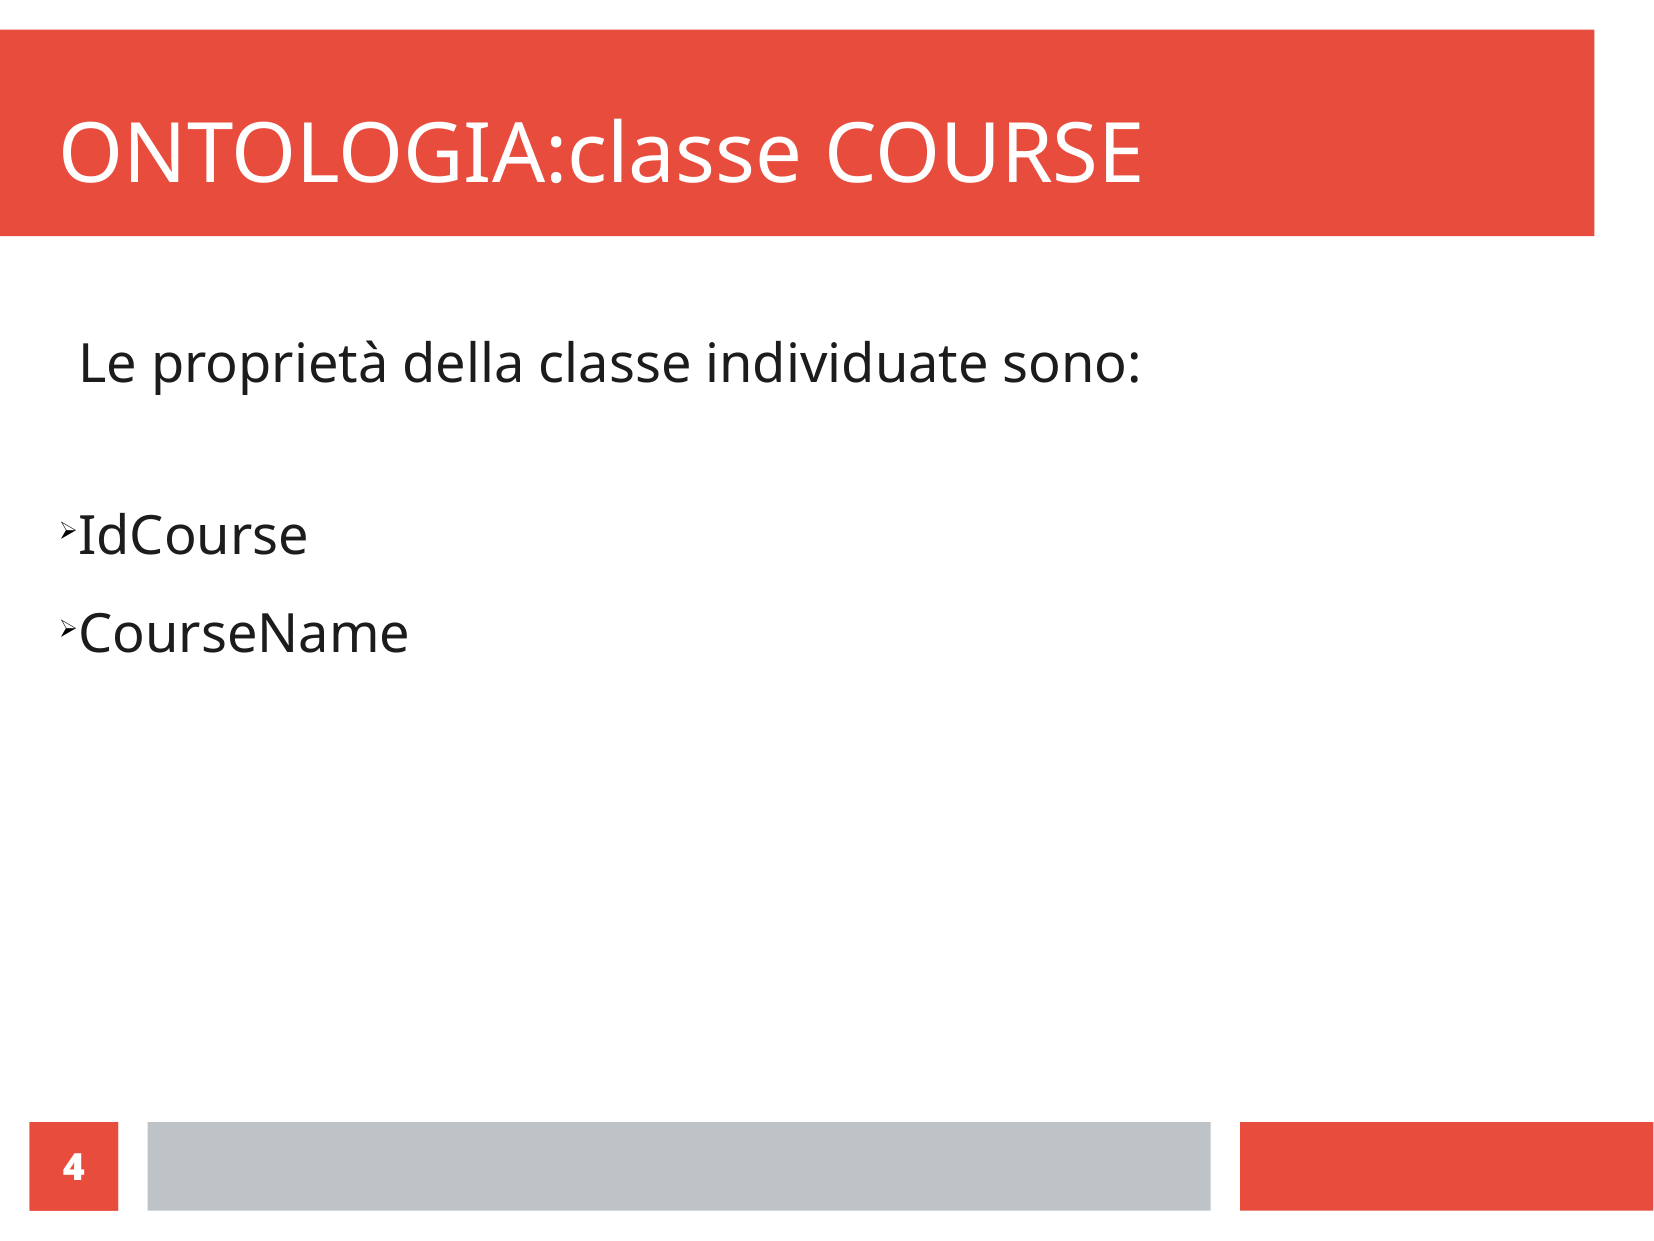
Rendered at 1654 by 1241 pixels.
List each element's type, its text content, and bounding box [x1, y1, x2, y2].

title ONTOLOGIA:classe COURSE [59, 59, 1595, 207]
list Le proprietà della classe individuate sono: IdCourse CourseName [59, 324, 1565, 1093]
